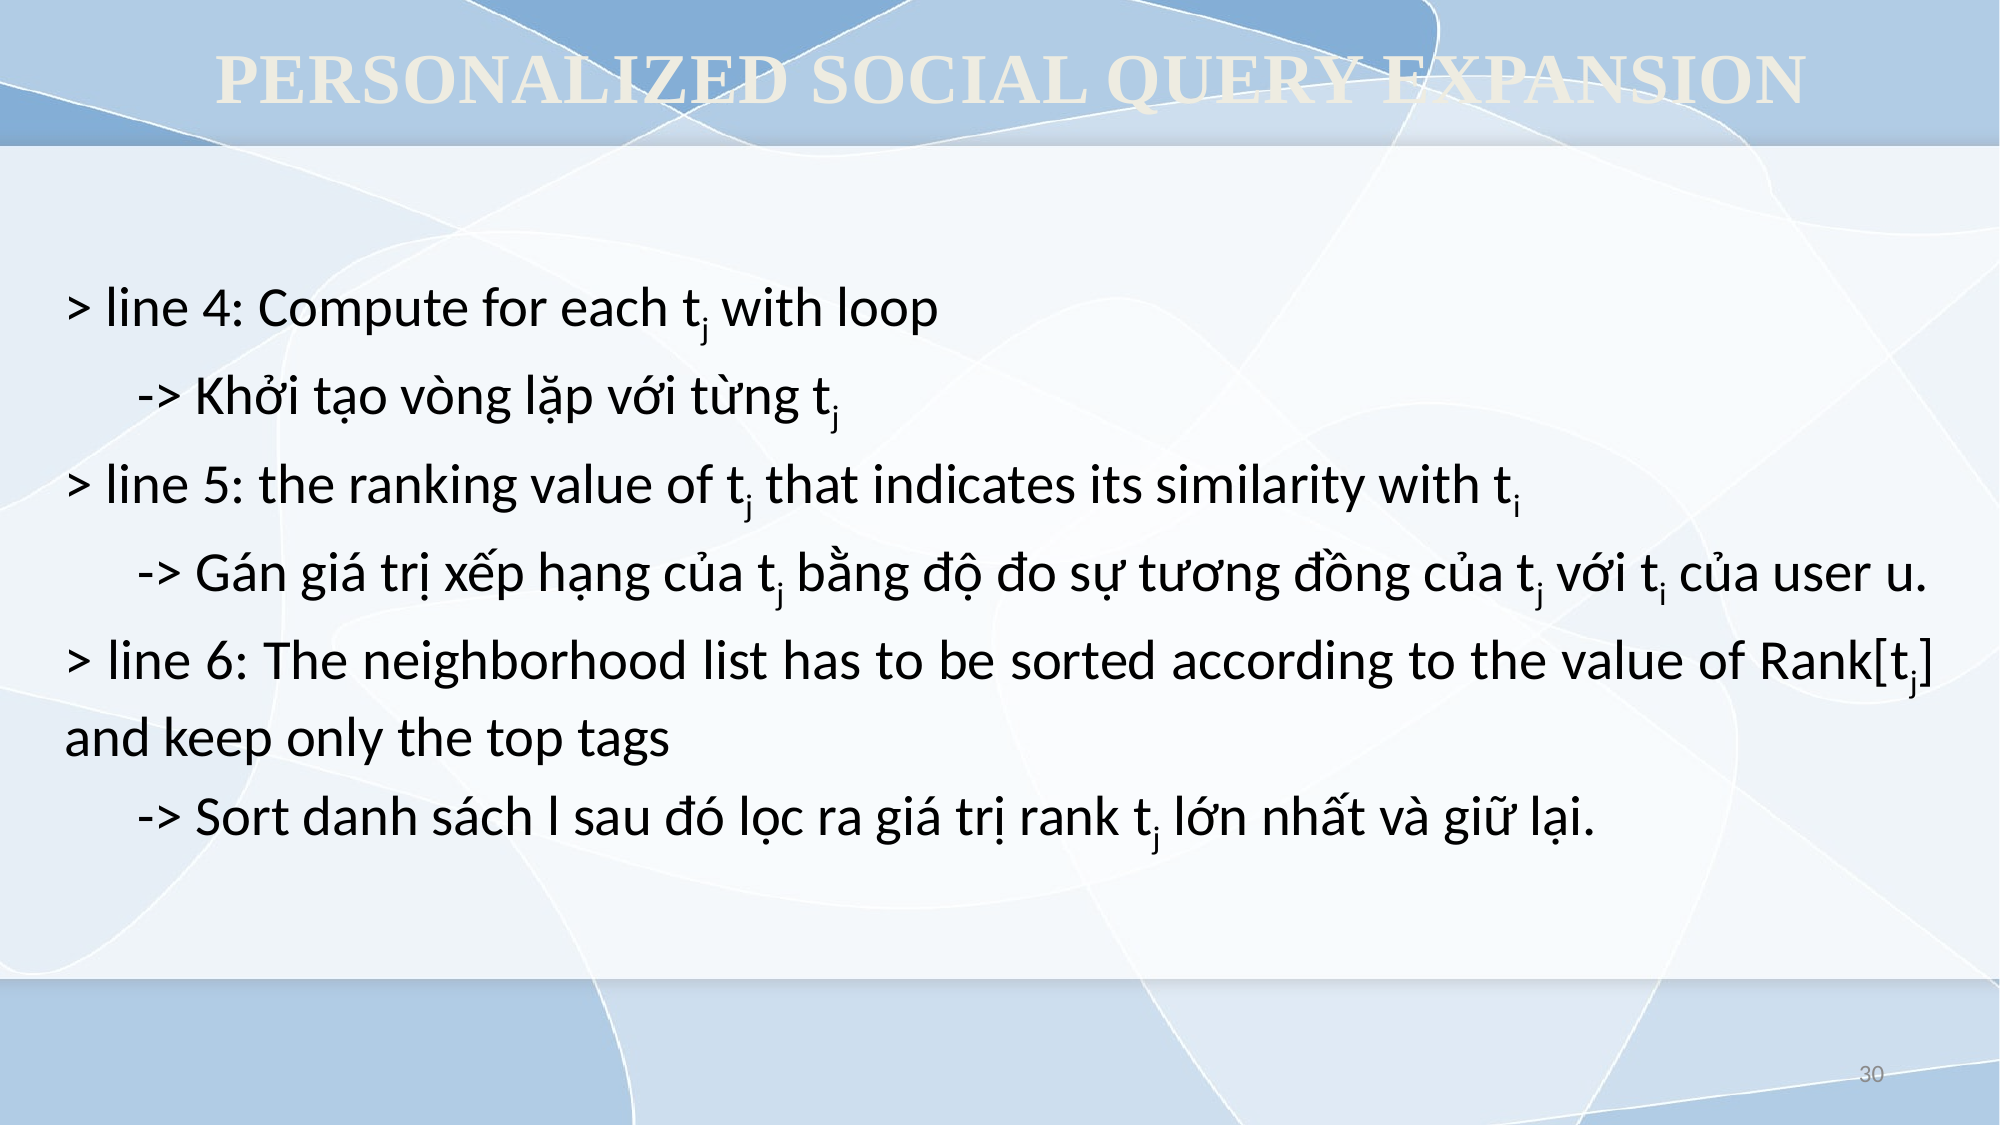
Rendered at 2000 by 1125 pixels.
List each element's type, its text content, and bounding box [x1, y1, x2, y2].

slide_number <number> [1432, 1042, 1900, 1103]
list > line 4: Compute for each tj with loop -> Khởi tạo vòng lặp với từng tj > line 5: the ranking value of tj that indicates its similarity with ti -> Gán giá trị xếp hạng của tj bằng độ đo sự tương đồng của tj với ti của user u. > line 6: The neighborhood list has to be sorted according to the value of Rank[tj] and keep only the top tags -> Sort danh sách l sau đó lọc ra giá trị rank tj lớn nhất và giữ lại. [49, 262, 1950, 925]
title PERSONALIZED SOCIAL QUERY EXPANSION [24, 0, 2000, 150]
